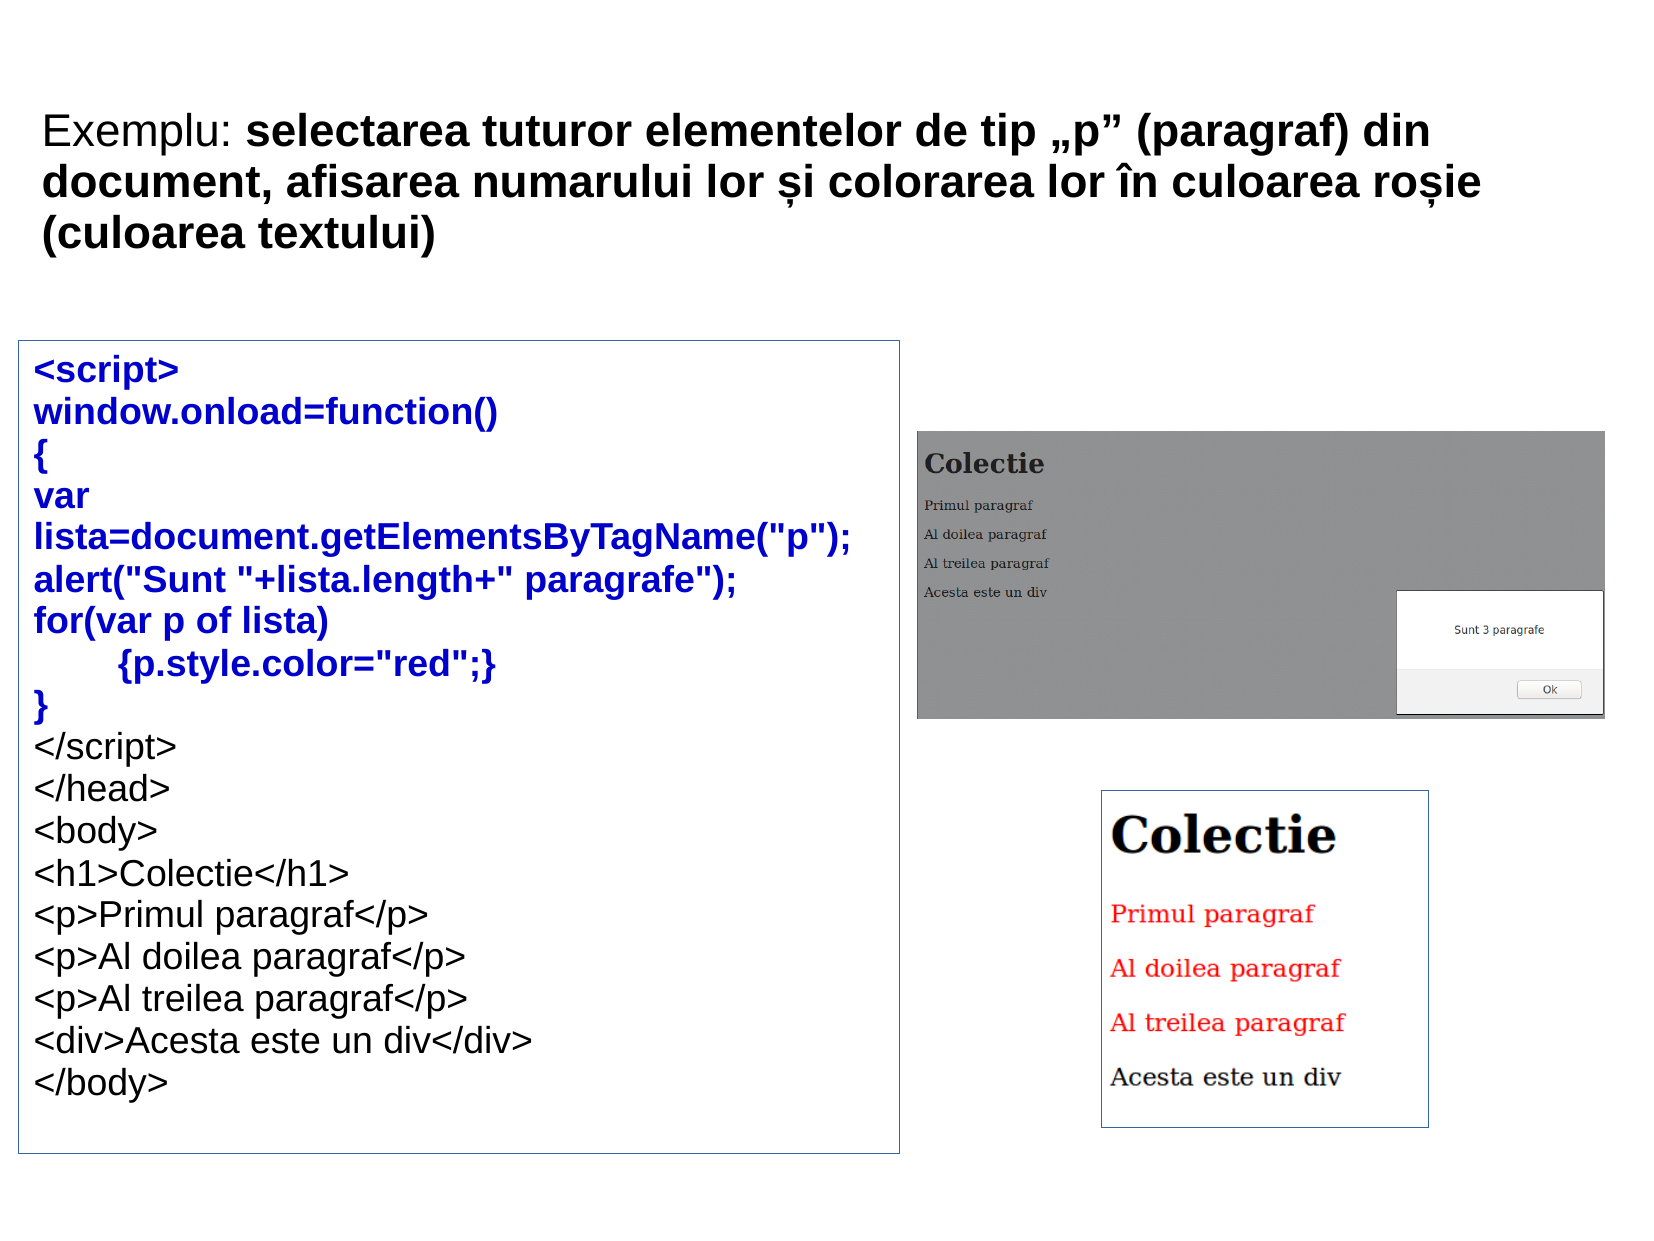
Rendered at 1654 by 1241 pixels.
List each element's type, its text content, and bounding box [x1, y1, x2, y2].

picture [1101, 790, 1429, 1128]
picture [917, 431, 1605, 719]
text_box Exemplu: selectarea tuturor elementelor de tip „p” (paragraf) din document, afisarea numarului lor și colorarea lor în culoarea roșie (culoarea textului) [26, 97, 1499, 267]
text_box <script> window.onload=function() { var lista=document.getElementsByTagName("p"); alert("Sunt "+lista.length+" paragrafe"); for(var p of lista) {p.style.color="red";} } </script> </head> <body> <h1>Colectie</h1> <p>Primul paragraf</p> <p>Al doilea paragraf</p> <p>Al treilea paragraf</p> <div>Acesta este un div</div> </body> [18, 340, 900, 1154]
